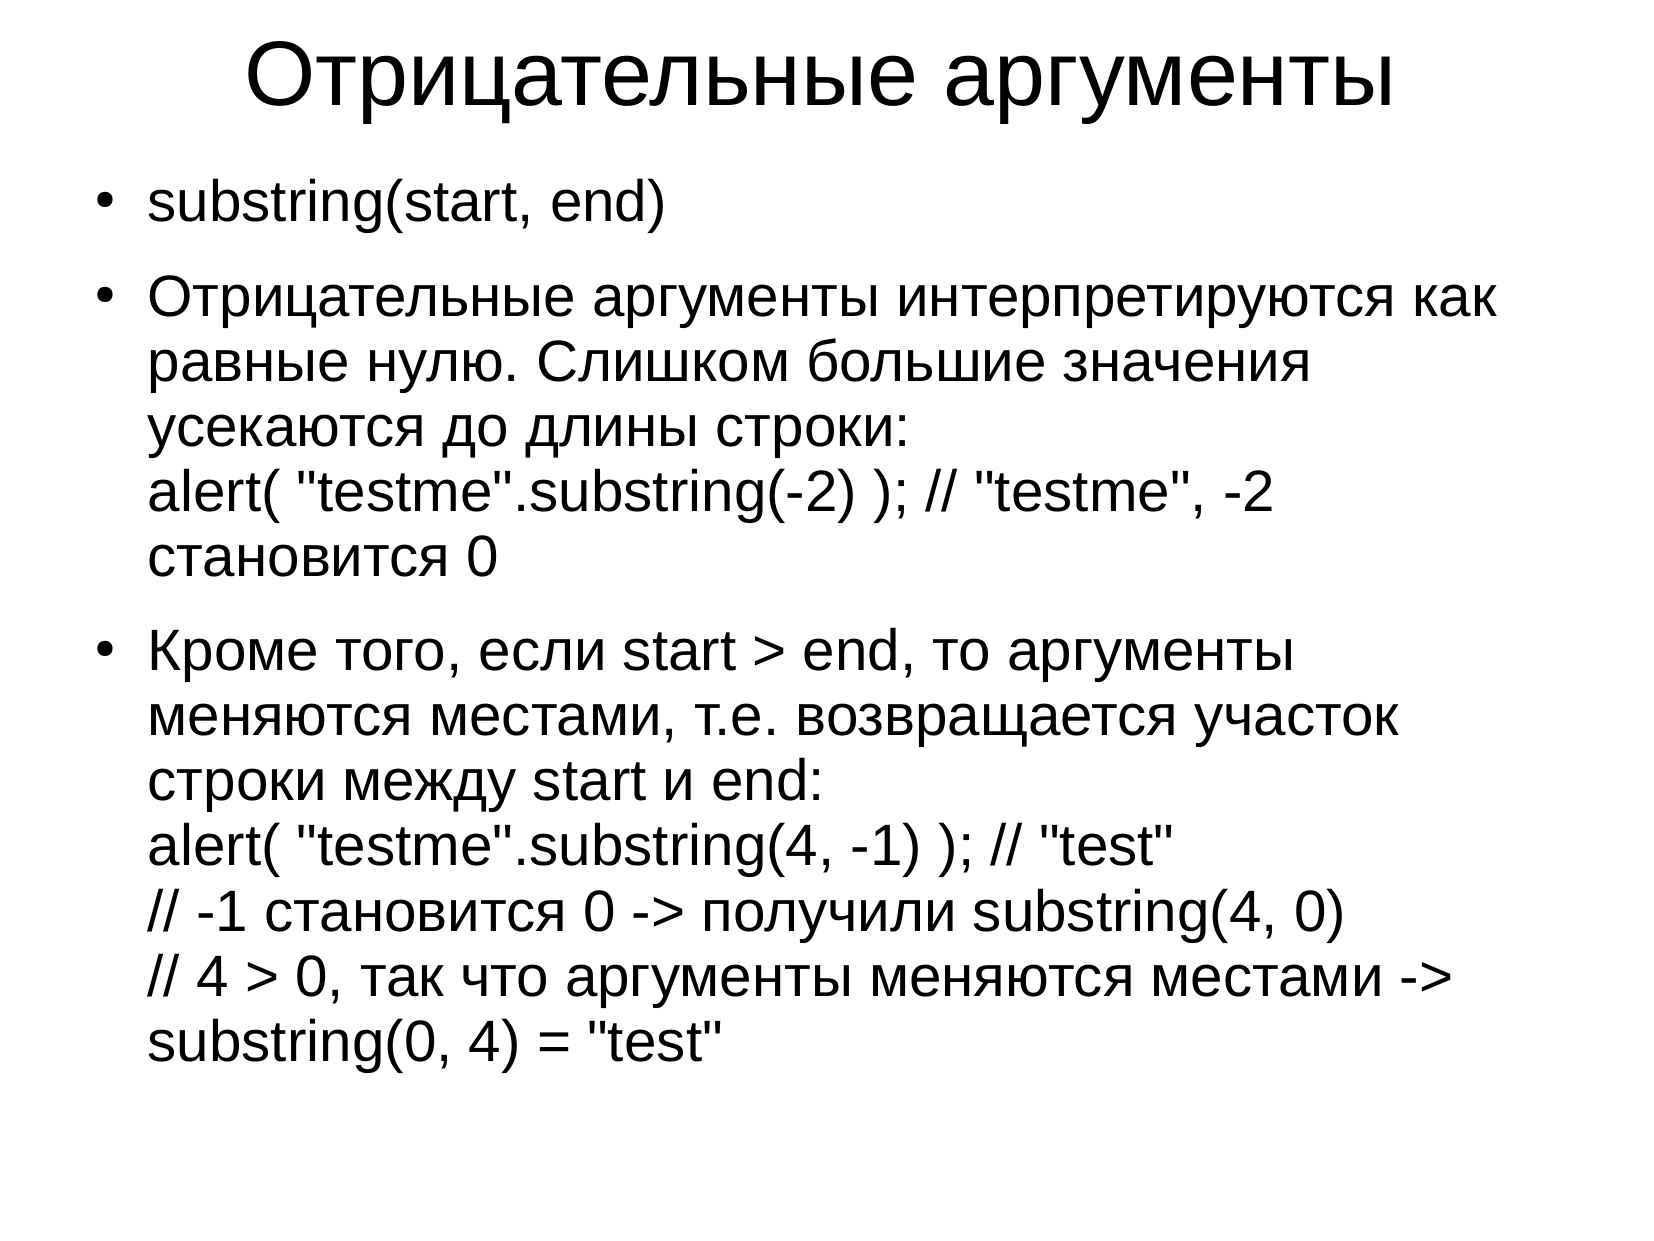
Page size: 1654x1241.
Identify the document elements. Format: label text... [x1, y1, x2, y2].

title Отрицательные аргументы [76, 0, 1565, 168]
list substring(start, end) Отрицательные аргументы интерпретируются как равные нулю. Слишком большие значения усекаются до длины строки: alert( "testme".substring(-2) ); // "testme", -2 становится 0 Кроме того, если start > end, то аргументы меняются местами, т.е. возвращается участок строки между start и end: alert( "testme".substring(4, -1) ); // "test" // -1 становится 0 -> получили substring(4, 0) // 4 > 0, так что аргументы меняются местами -> substring(0, 4) = "test" [76, 168, 1565, 1241]
